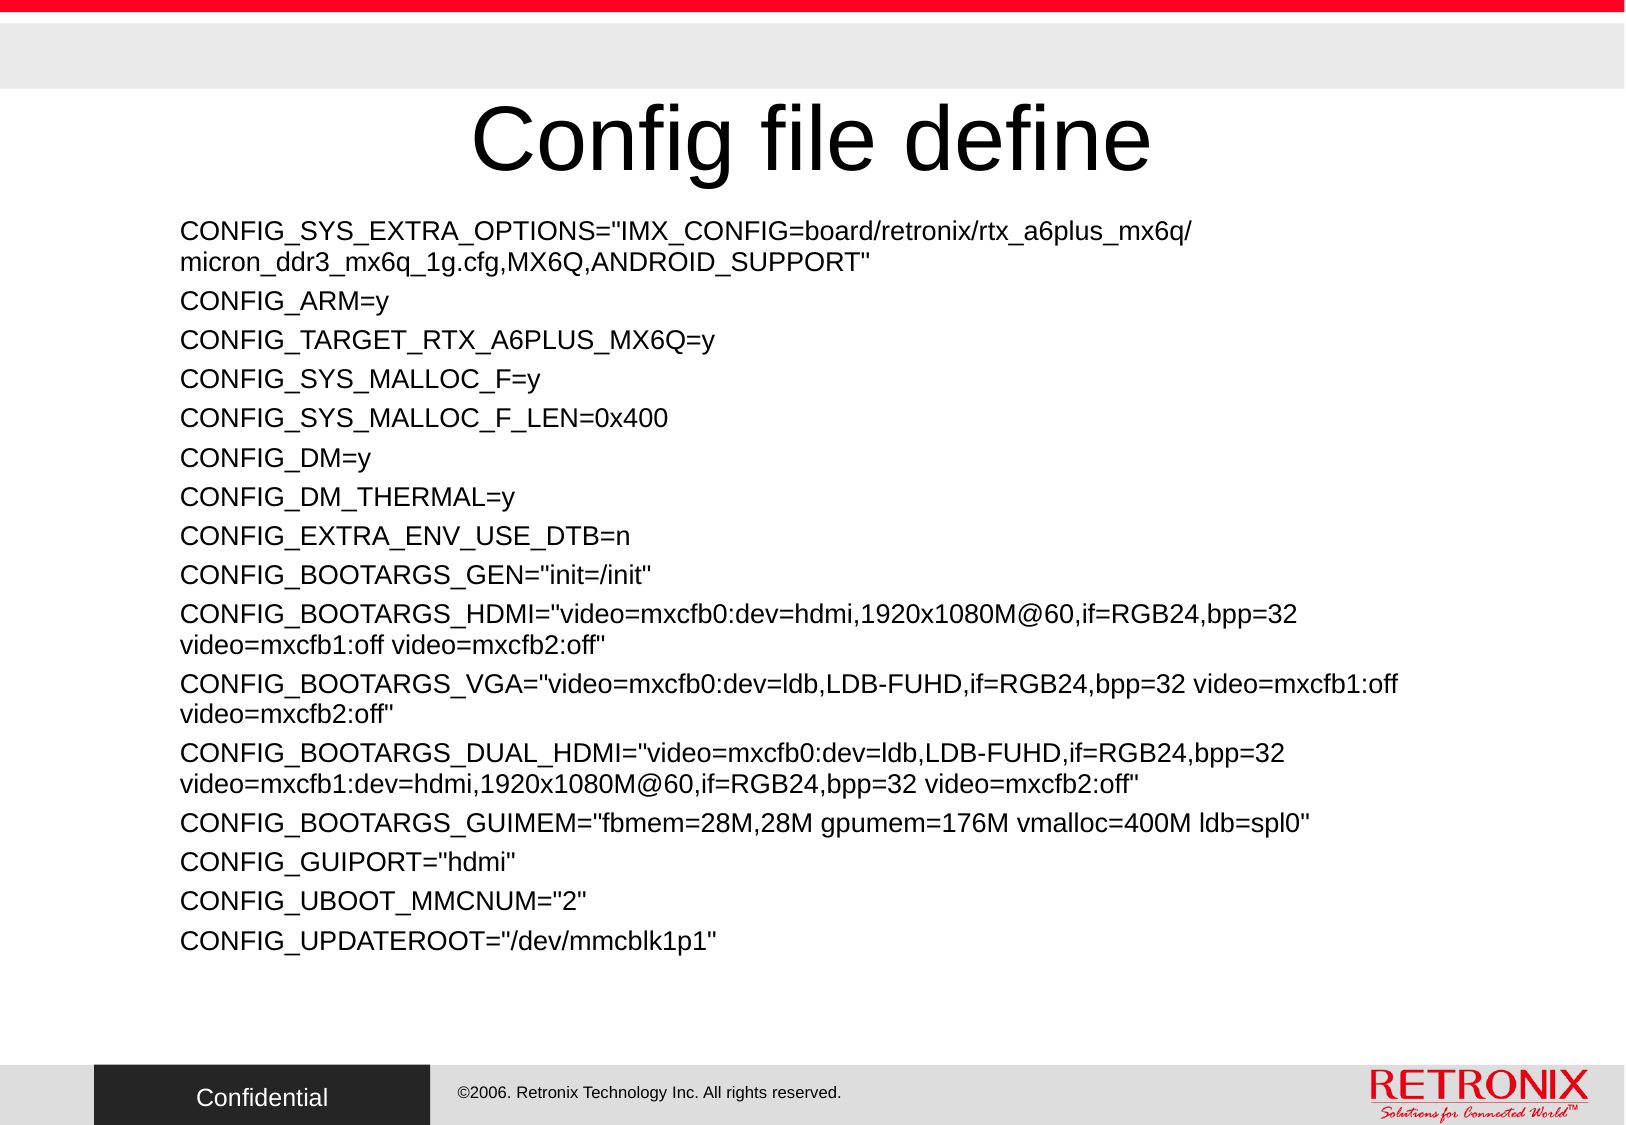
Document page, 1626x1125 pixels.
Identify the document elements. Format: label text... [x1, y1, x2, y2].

text_box CONFIG_SYS_EXTRA_OPTIONS="IMX_CONFIG=board/retronix/rtx_a6plus_mx6q/micron_ddr3_mx6q_1g.cfg,MX6Q,ANDROID_SUPPORT" CONFIG_ARM=y CONFIG_TARGET_RTX_A6PLUS_MX6Q=y CONFIG_SYS_MALLOC_F=y CONFIG_SYS_MALLOC_F_LEN=0x400 CONFIG_DM=y CONFIG_DM_THERMAL=y CONFIG_EXTRA_ENV_USE_DTB=n CONFIG_BOOTARGS_GEN="init=/init" CONFIG_BOOTARGS_HDMI="video=mxcfb0:dev=hdmi,1920x1080M@60,if=RGB24,bpp=32 video=mxcfb1:off video=mxcfb2:off" CONFIG_BOOTARGS_VGA="video=mxcfb0:dev=ldb,LDB-FUHD,if=RGB24,bpp=32 video=mxcfb1:off video=mxcfb2:off" CONFIG_BOOTARGS_DUAL_HDMI="video=mxcfb0:dev=ldb,LDB-FUHD,if=RGB24,bpp=32 video=mxcfb1:dev=hdmi,1920x1080M@60,if=RGB24,bpp=32 video=mxcfb2:off" CONFIG_BOOTARGS_GUIMEM="fbmem=28M,28M gpumem=176M vmalloc=400M ldb=spl0" CONFIG_GUIPORT="hdmi" CONFIG_UBOOT_MMCNUM="2" CONFIG_UPDATEROOT="/dev/mmcblk1p1" [165, 208, 1456, 1096]
picture [1367, 1067, 1592, 1125]
title Config file define [81, 44, 1544, 233]
